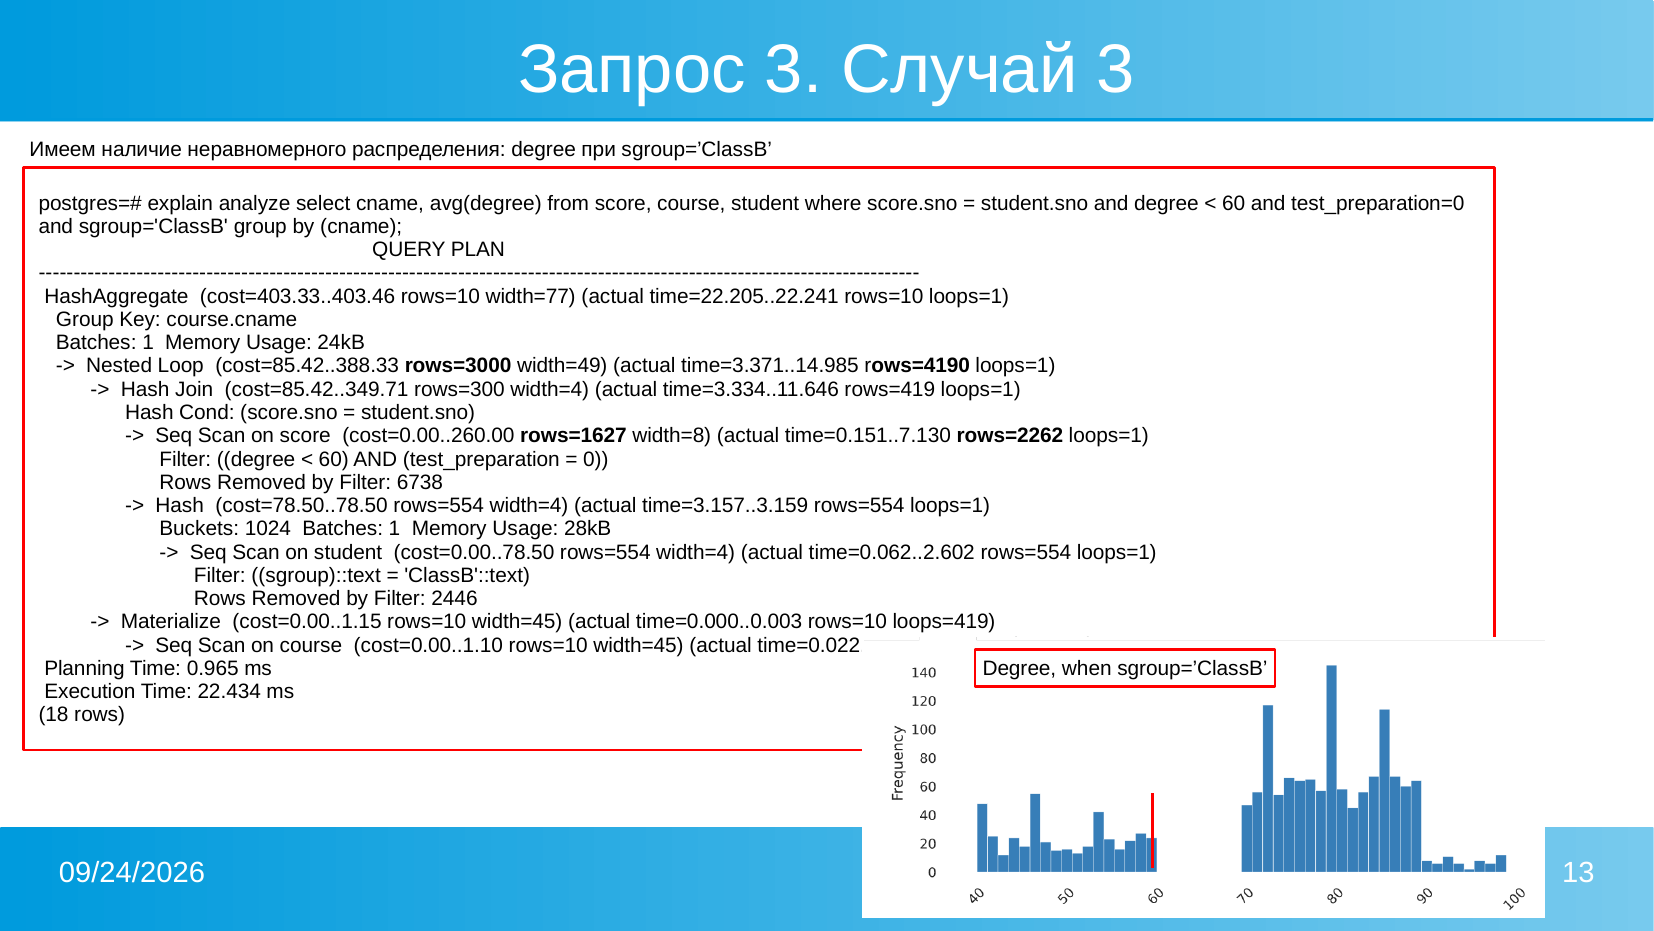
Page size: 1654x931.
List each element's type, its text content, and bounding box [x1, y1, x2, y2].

text_box Degree, when sgroup=’ClassB’ [975, 649, 1276, 687]
title Запрос 3. Случай 3 [59, 29, 1595, 108]
picture [862, 637, 1545, 918]
text_box postgres=# explain analyze select cname, avg(degree) from score, course, student where score.sno = student.sno and degree < 60 and test_preparation=0 and sgroup='ClassB' group by (cname); QUERY PLAN ------------------------------------------------------------------------------------------------------------------------------ HashAggregate (cost=403.33..403.46 rows=10 width=77) (actual time=22.205..22.241 rows=10 loops=1) Group Key: course.cname Batches: 1 Memory Usage: 24kB -> Nested Loop (cost=85.42..388.33 rows=3000 width=49) (actual time=3.371..14.985 rows=4190 loops=1) -> Hash Join (cost=85.42..349.71 rows=300 width=4) (actual time=3.334..11.646 rows=419 loops=1) Hash Cond: (score.sno = student.sno) -> Seq Scan on score (cost=0.00..260.00 rows=1627 width=8) (actual time=0.151..7.130 rows=2262 loops=1) Filter: ((degree < 60) AND (test_preparation = 0)) Rows Removed by Filter: 6738 -> Hash (cost=78.50..78.50 rows=554 width=4) (actual time=3.157..3.159 rows=554 loops=1) Buckets: 1024 Batches: 1 Memory Usage: 28kB -> Seq Scan on student (cost=0.00..78.50 rows=554 width=4) (actual time=0.062..2.602 rows=554 loops=1) Filter: ((sgroup)::text = 'ClassB'::text) Rows Removed by Filter: 2446 -> Materialize (cost=0.00..1.15 rows=10 width=45) (actual time=0.000..0.003 rows=10 loops=419) -> Seq Scan on course (cost=0.00..1.10 rows=10 width=45) (actual time=0.022..0.031 rows=10 loops=1) Planning Time: 0.965 ms Execution Time: 22.434 ms (18 rows) [23, 167, 1495, 751]
text_box Имеем наличие неравномерного распределения: degree при sgroup=’ClassB’ [14, 130, 1276, 188]
